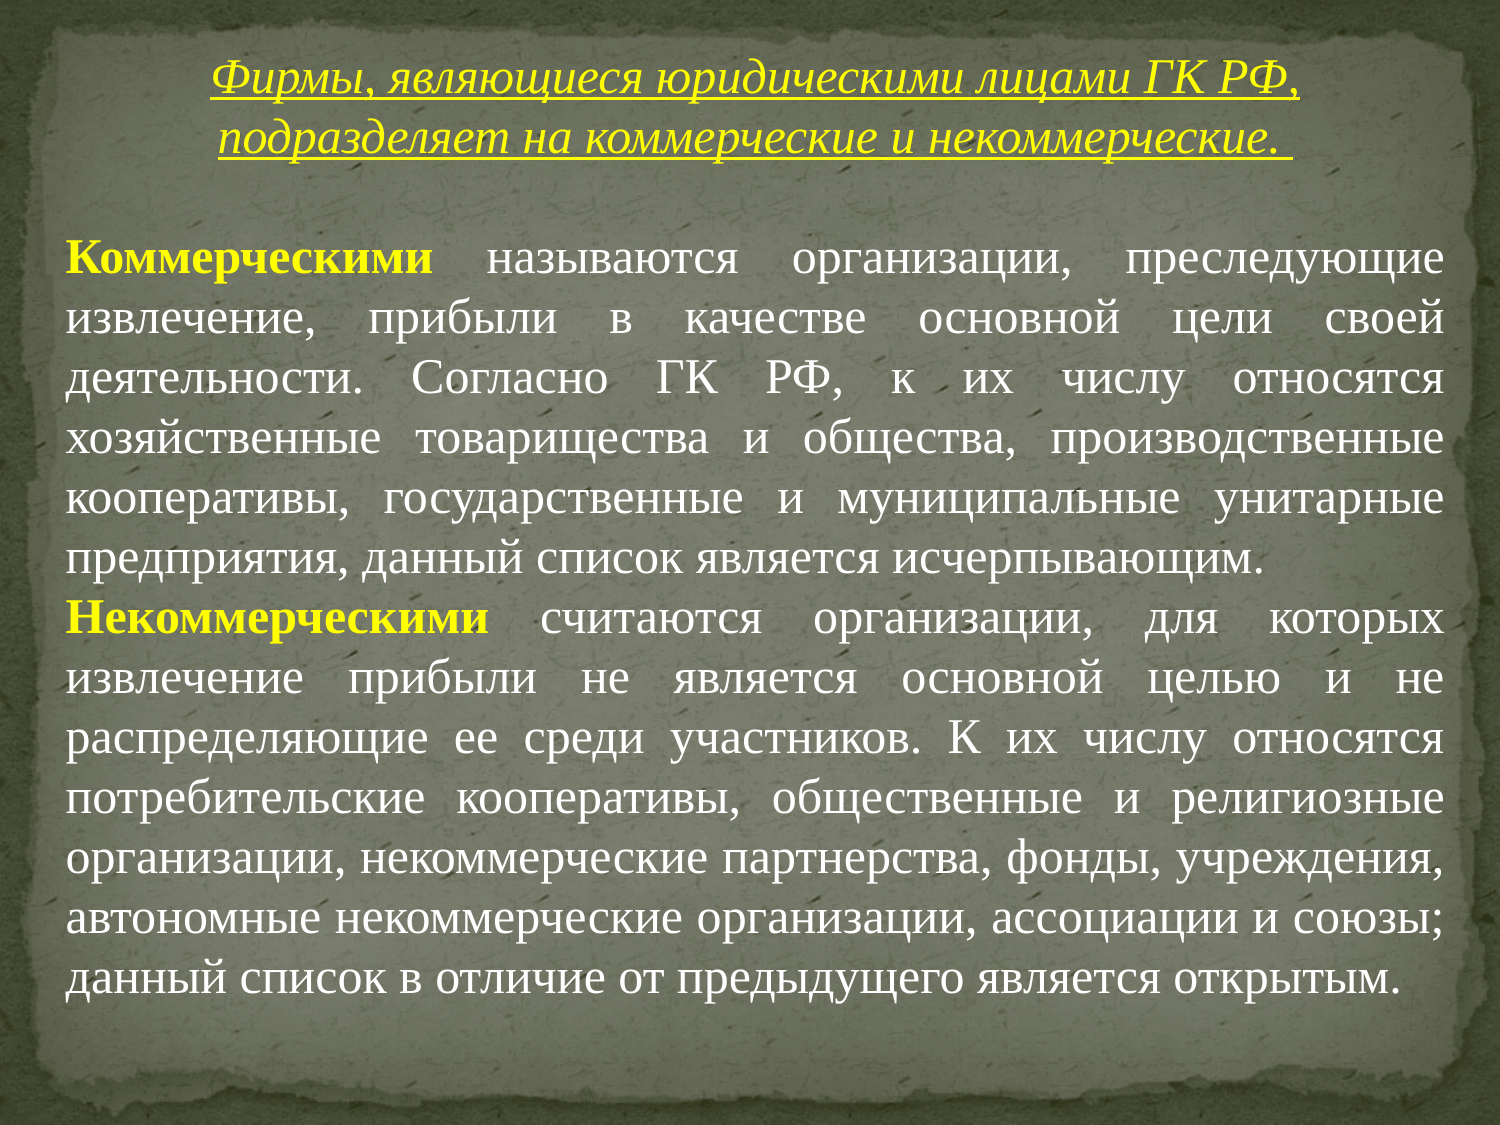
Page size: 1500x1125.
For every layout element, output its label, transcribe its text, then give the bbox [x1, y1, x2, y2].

text_box Фирмы, являющиеся юридическими лицами ГК РФ, подразделяет на коммерческие и некоммерческие. Коммерческими называются организации, преследующие извлечение, прибыли в качестве основной цели своей деятельности. Согласно ГК РФ, к их числу относятся хозяйственные товарищества и общества, производственные кооперативы, государственные и муниципальные унитарные предприятия, данный список является исчерпывающим. Некоммерческими считаются организации, для которых извлечение прибыли не является основной целью и не распределяющие ее среди участников. К их числу относятся потребительские кооперативы, общественные и религиозные организации, некоммерческие партнерства, фонды, учреждения, автономные некоммерческие организации, ассоциации и союзы; данный список в отличие от предыдущего является открытым. [51, 36, 1460, 1071]
